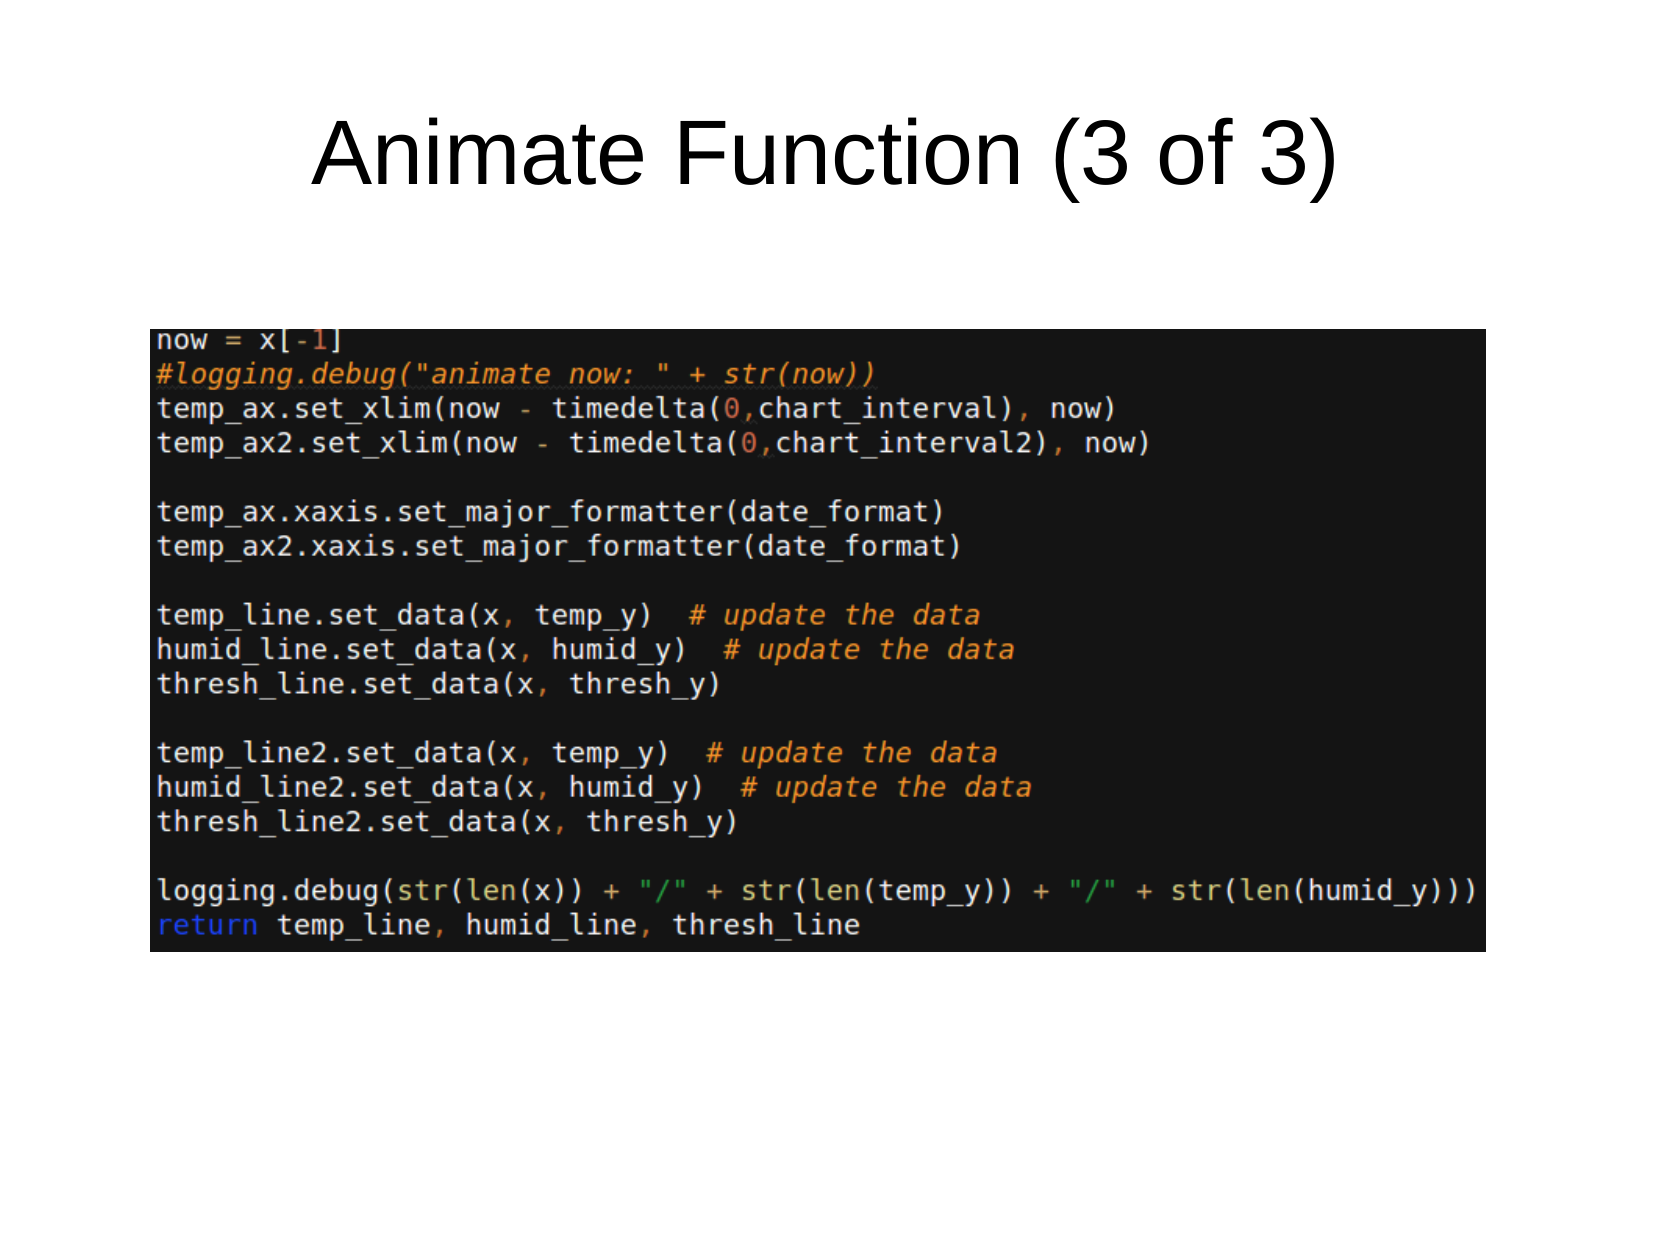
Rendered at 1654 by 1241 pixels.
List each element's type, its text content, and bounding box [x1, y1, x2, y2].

picture [150, 329, 1486, 952]
title Animate Function (3 of 3) [82, 49, 1571, 257]
